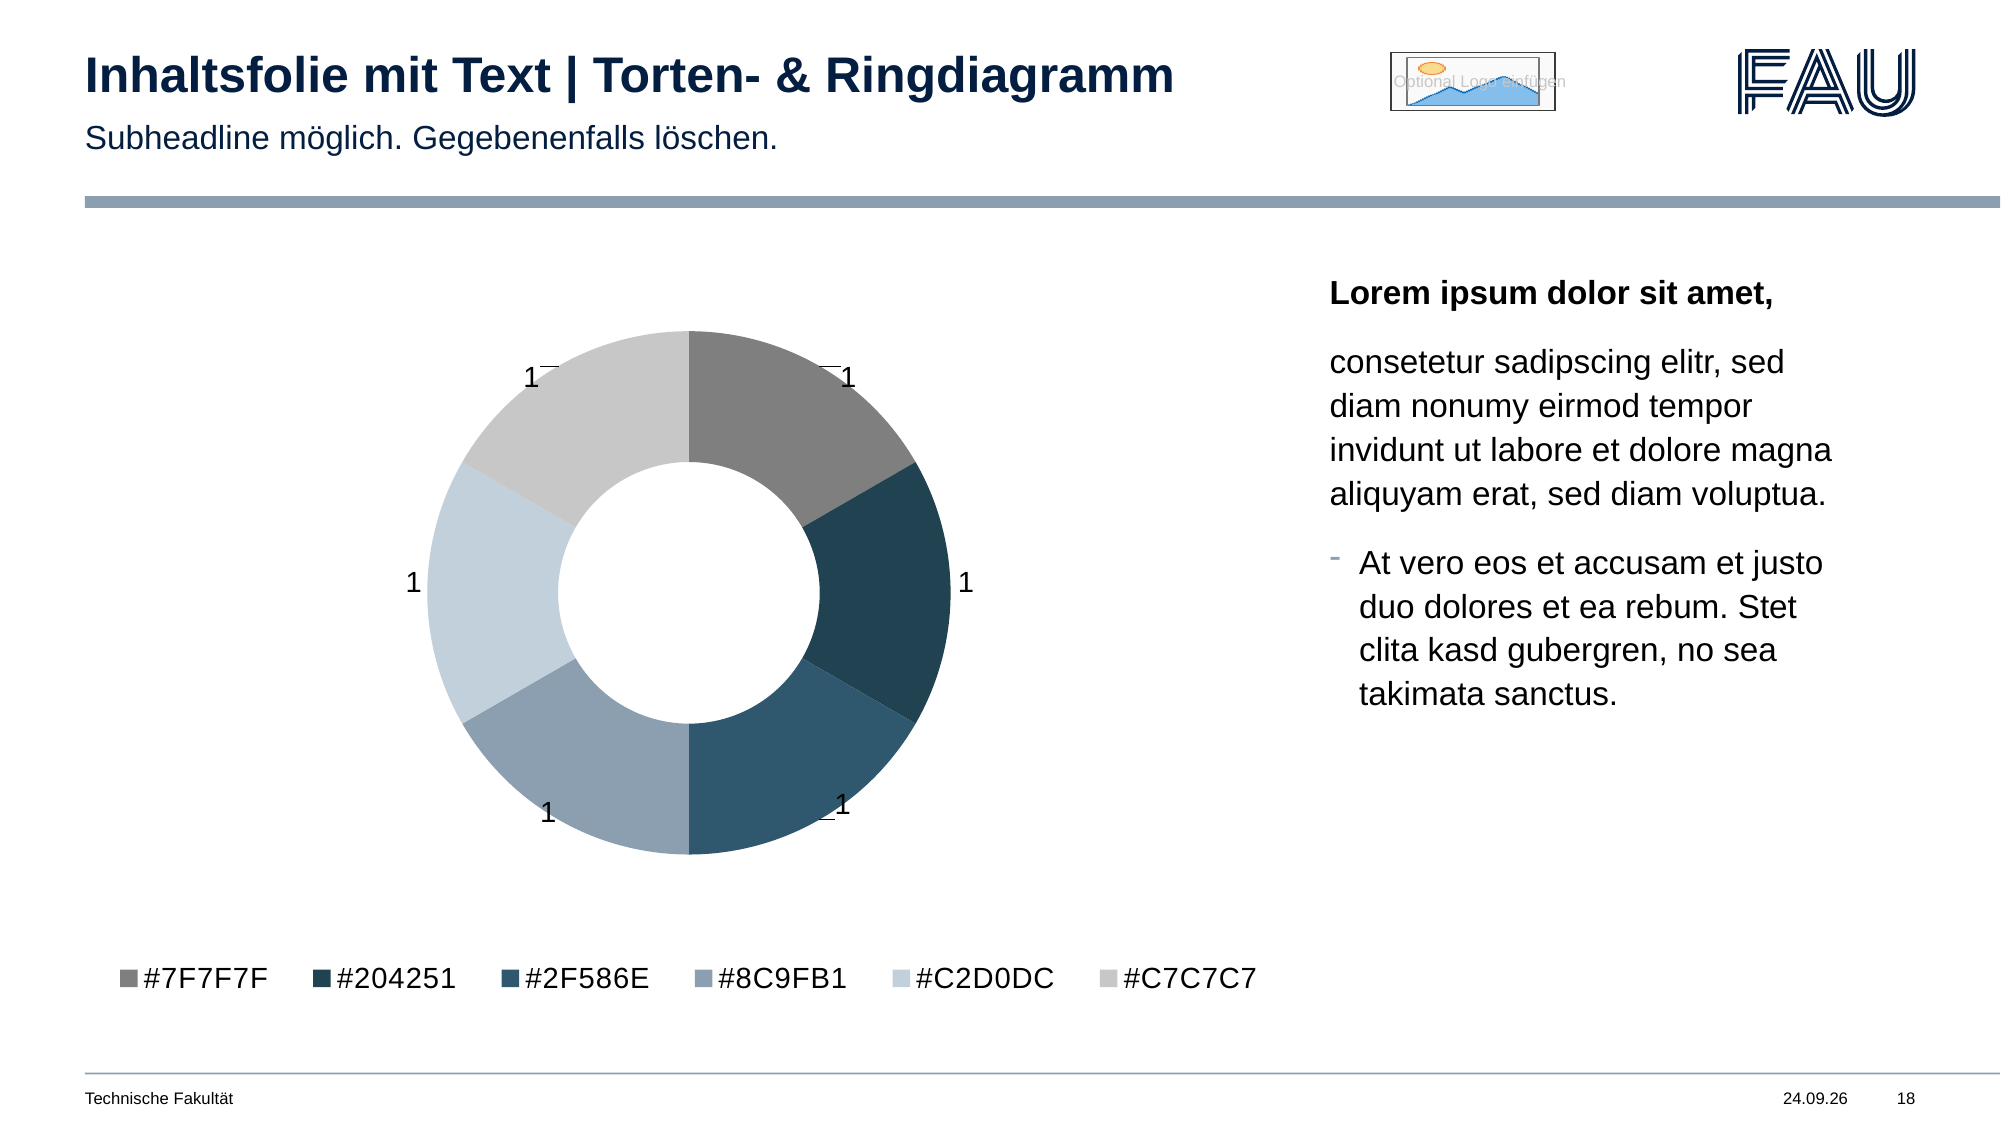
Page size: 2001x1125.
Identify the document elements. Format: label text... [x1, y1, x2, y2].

list Lorem ipsum dolor sit amet, consetetur sadipscing elitr, sed diam nonumy eirmod tempor invidunt ut labore et dolore magna aliquyam erat, sed diam voluptua. At vero eos et accusam et justo duo dolores et ea rebum. Stet clita kasd gubergren, no sea takimata sanctus. [1329, 267, 1916, 1018]
footer Technische Fakultät [85, 1088, 983, 1109]
slide_number 20.07.22 [1708, 1088, 1849, 1109]
list Subheadline möglich. Gegebenenfalls löschen. [85, 112, 1208, 154]
picture [1384, 49, 1562, 113]
title Inhaltsfolie mit Text | Torten- & Ringdiagramm [85, 49, 1208, 104]
slide_number <Foliennummer> [1883, 1088, 1916, 1109]
chart [84, 267, 1293, 1018]
